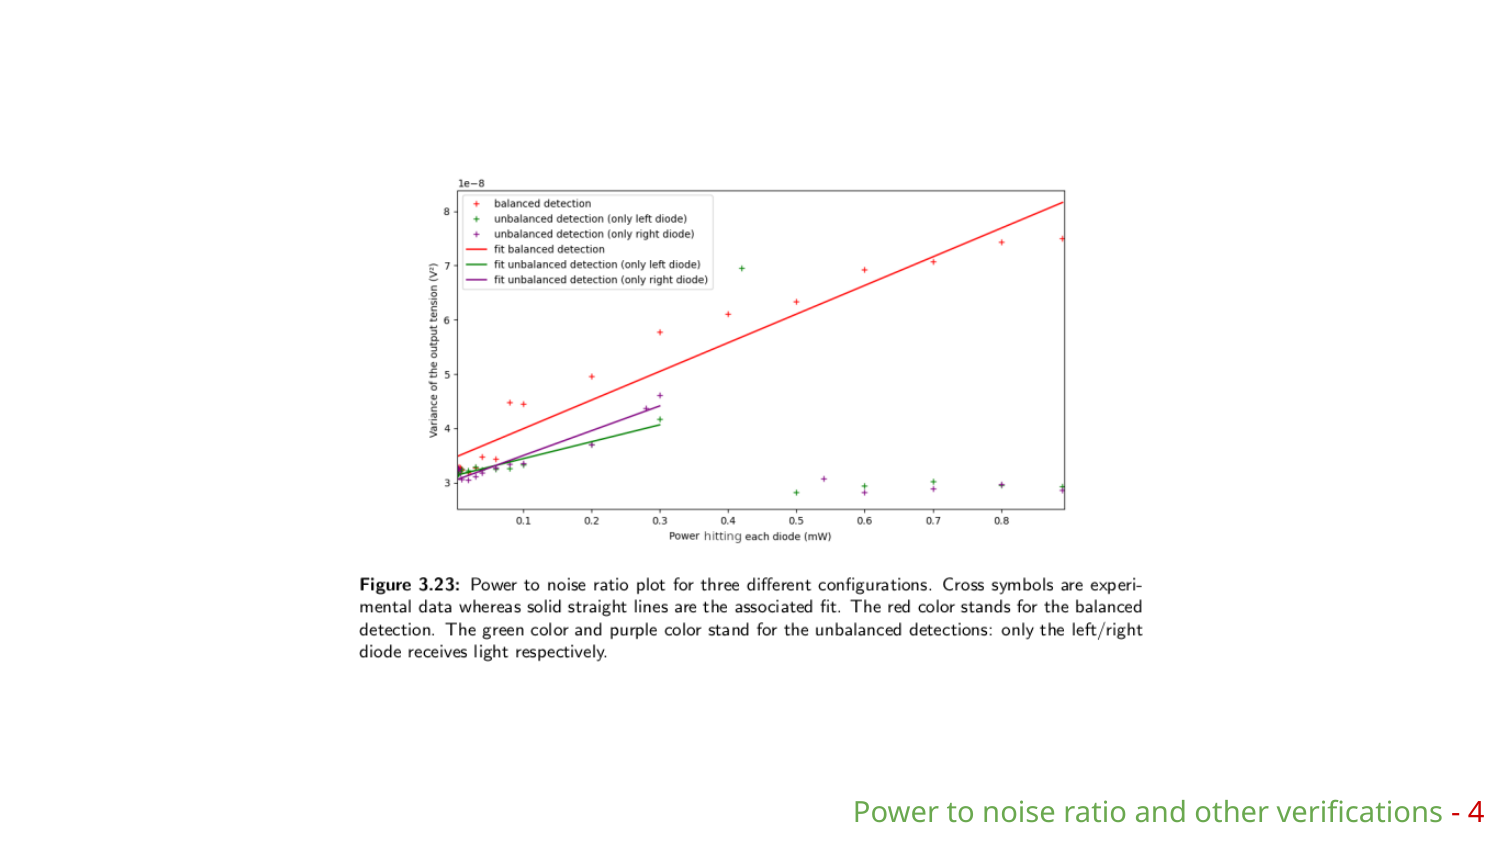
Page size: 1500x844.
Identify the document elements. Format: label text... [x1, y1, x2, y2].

text_box Power to noise ratio and other verifications - 4 [344, 778, 1500, 844]
picture [323, 135, 1177, 709]
